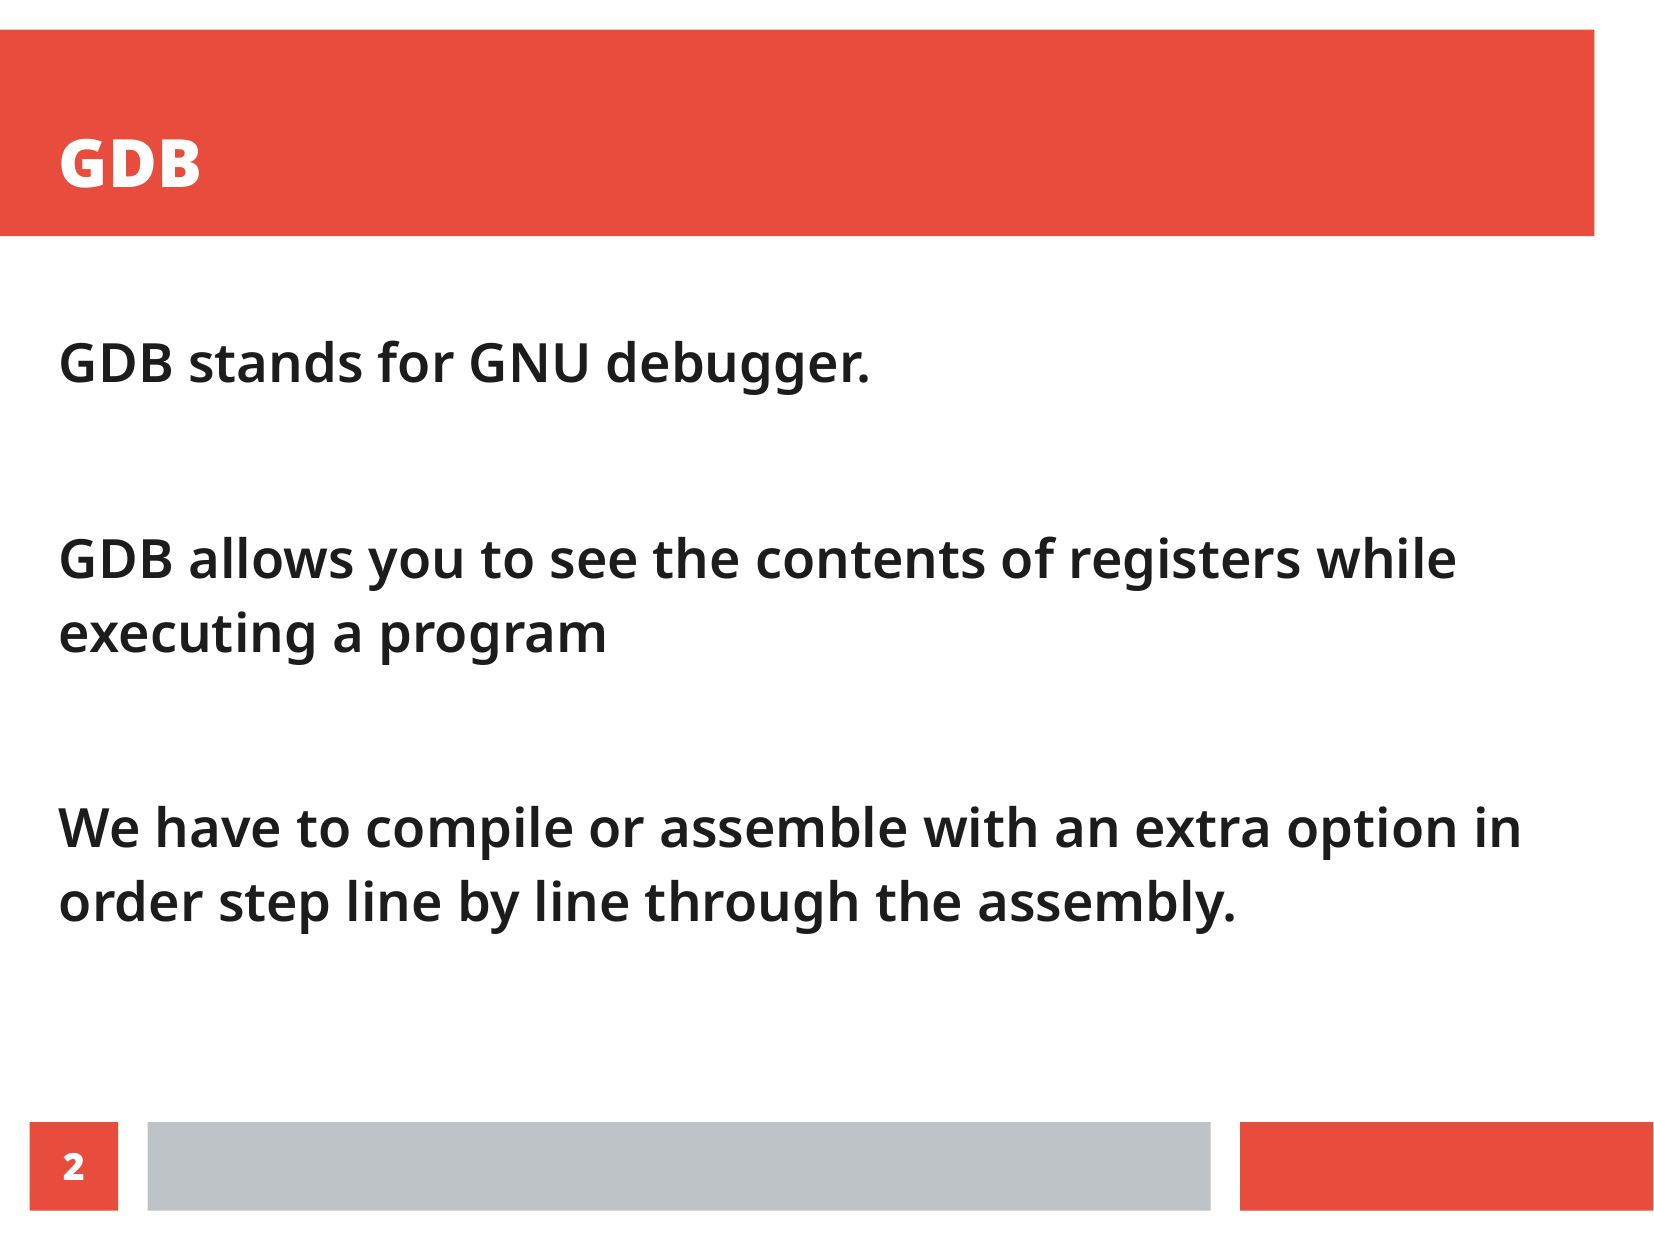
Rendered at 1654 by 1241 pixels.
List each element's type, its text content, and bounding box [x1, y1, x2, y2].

title GDB [59, 59, 1595, 207]
list GDB stands for GNU debugger. GDB allows you to see the contents of registers while executing a program We have to compile or assemble with an extra option in order step line by line through the assembly. [59, 324, 1565, 1093]
